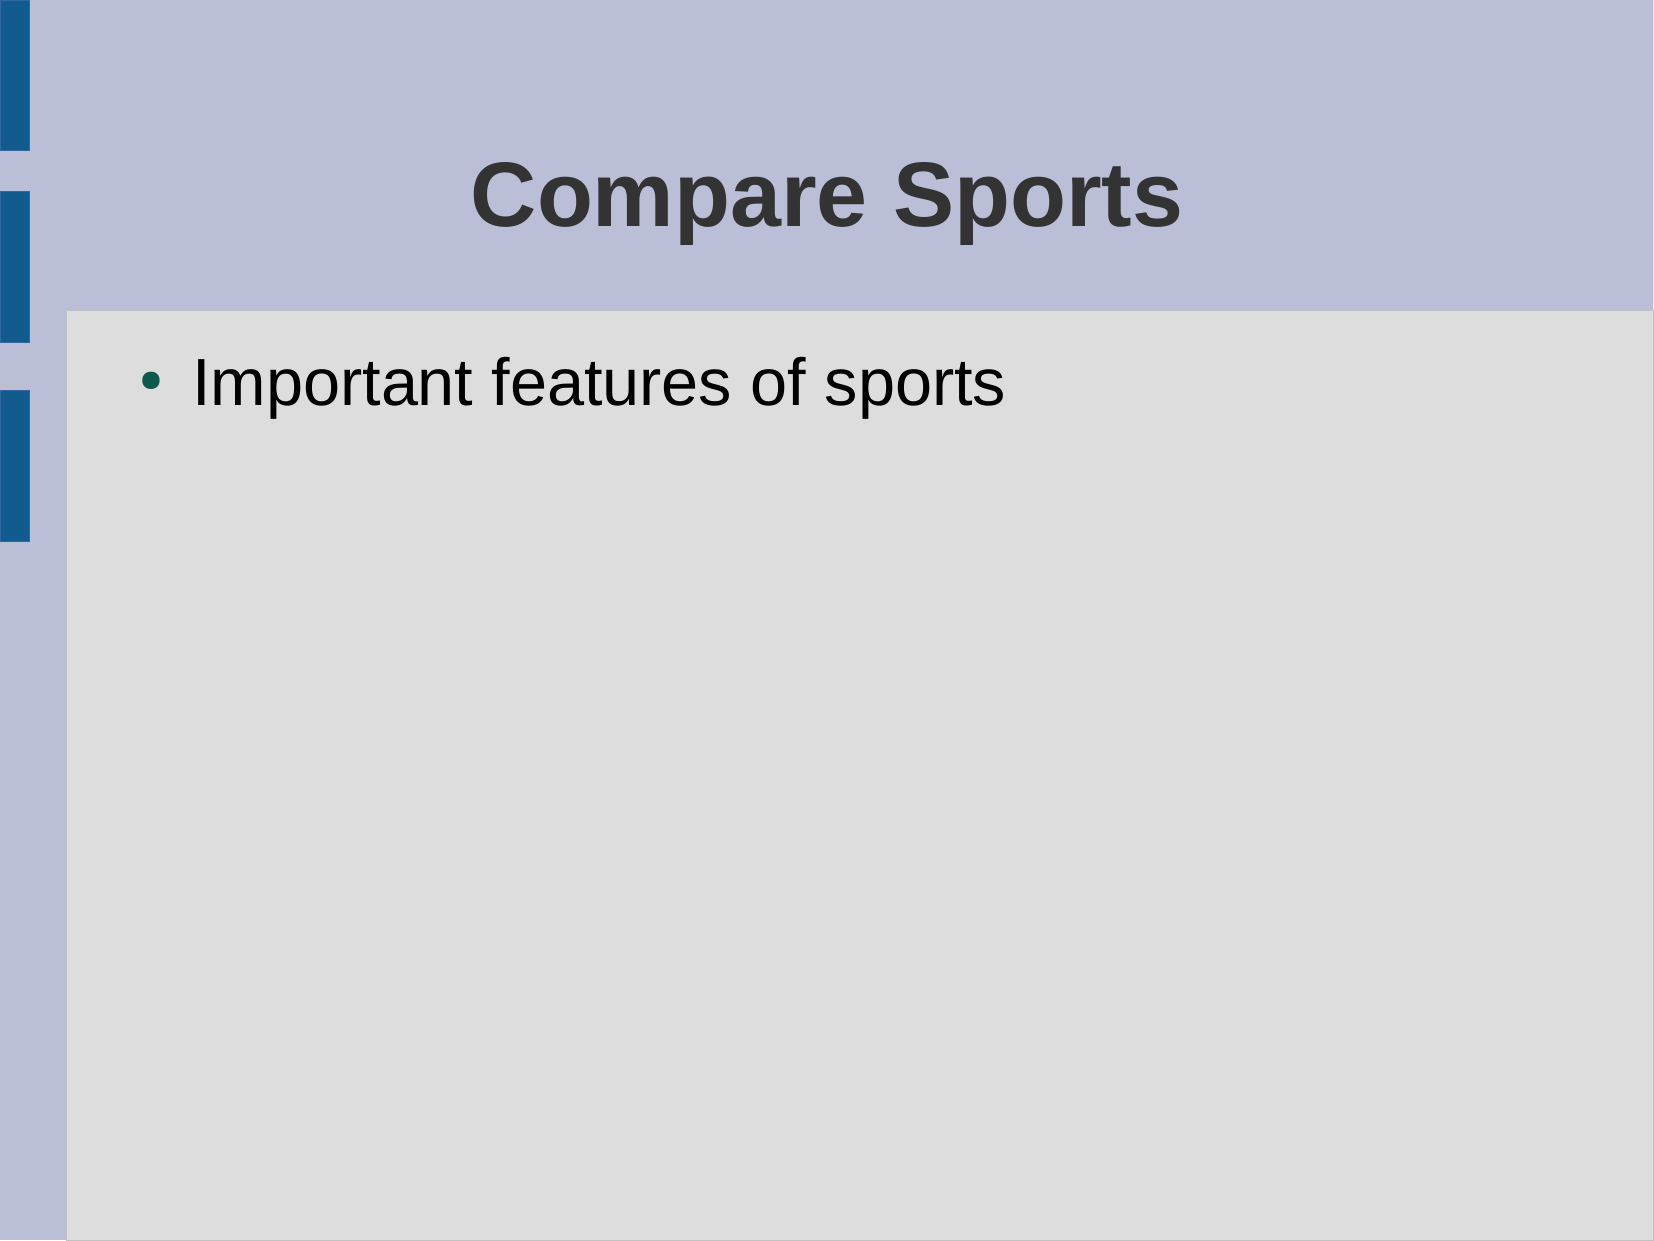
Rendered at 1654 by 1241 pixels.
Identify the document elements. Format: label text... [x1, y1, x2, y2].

list Important features of sports [121, 344, 1534, 1127]
title Compare Sports [121, 91, 1534, 299]
